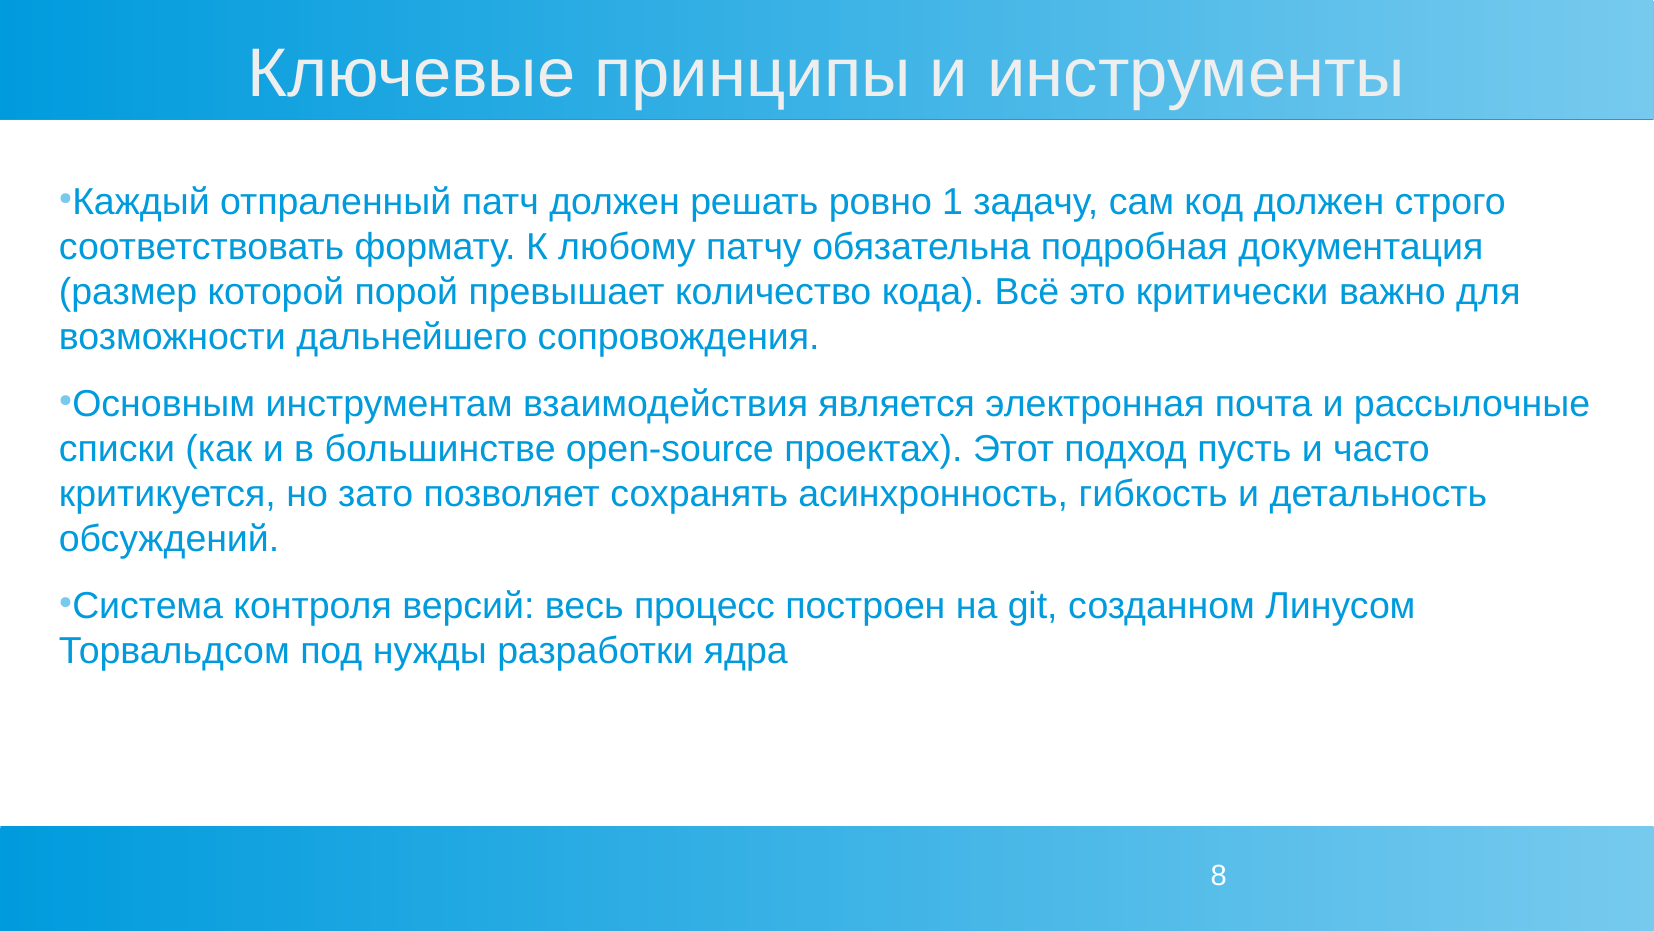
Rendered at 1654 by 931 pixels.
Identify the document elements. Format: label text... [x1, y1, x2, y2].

list Каждый отпраленный патч должен решать ровно 1 задачу, сам код должен строго соответствовать формату. К любому патчу обязательна подробная документация (размер которой порой превышает количество кода). Всё это критически важно для возможности дальнейшего сопровождения. Основным инструментам взаимодействия является электронная почта и рассылочные списки (как и в большинстве open-source проектах). Этот подход пусть и часто критикуется, но зато позволяет сохранять асинхронность, гибкость и детальность обсуждений. Система контроля версий: весь процесс построен на git, созданном Линусом Торвальдсом под нужды разработки ядра [59, 177, 1595, 768]
title Ключевые принципы и инструменты [59, 29, 1595, 108]
text_box [1210, 856, 1595, 916]
